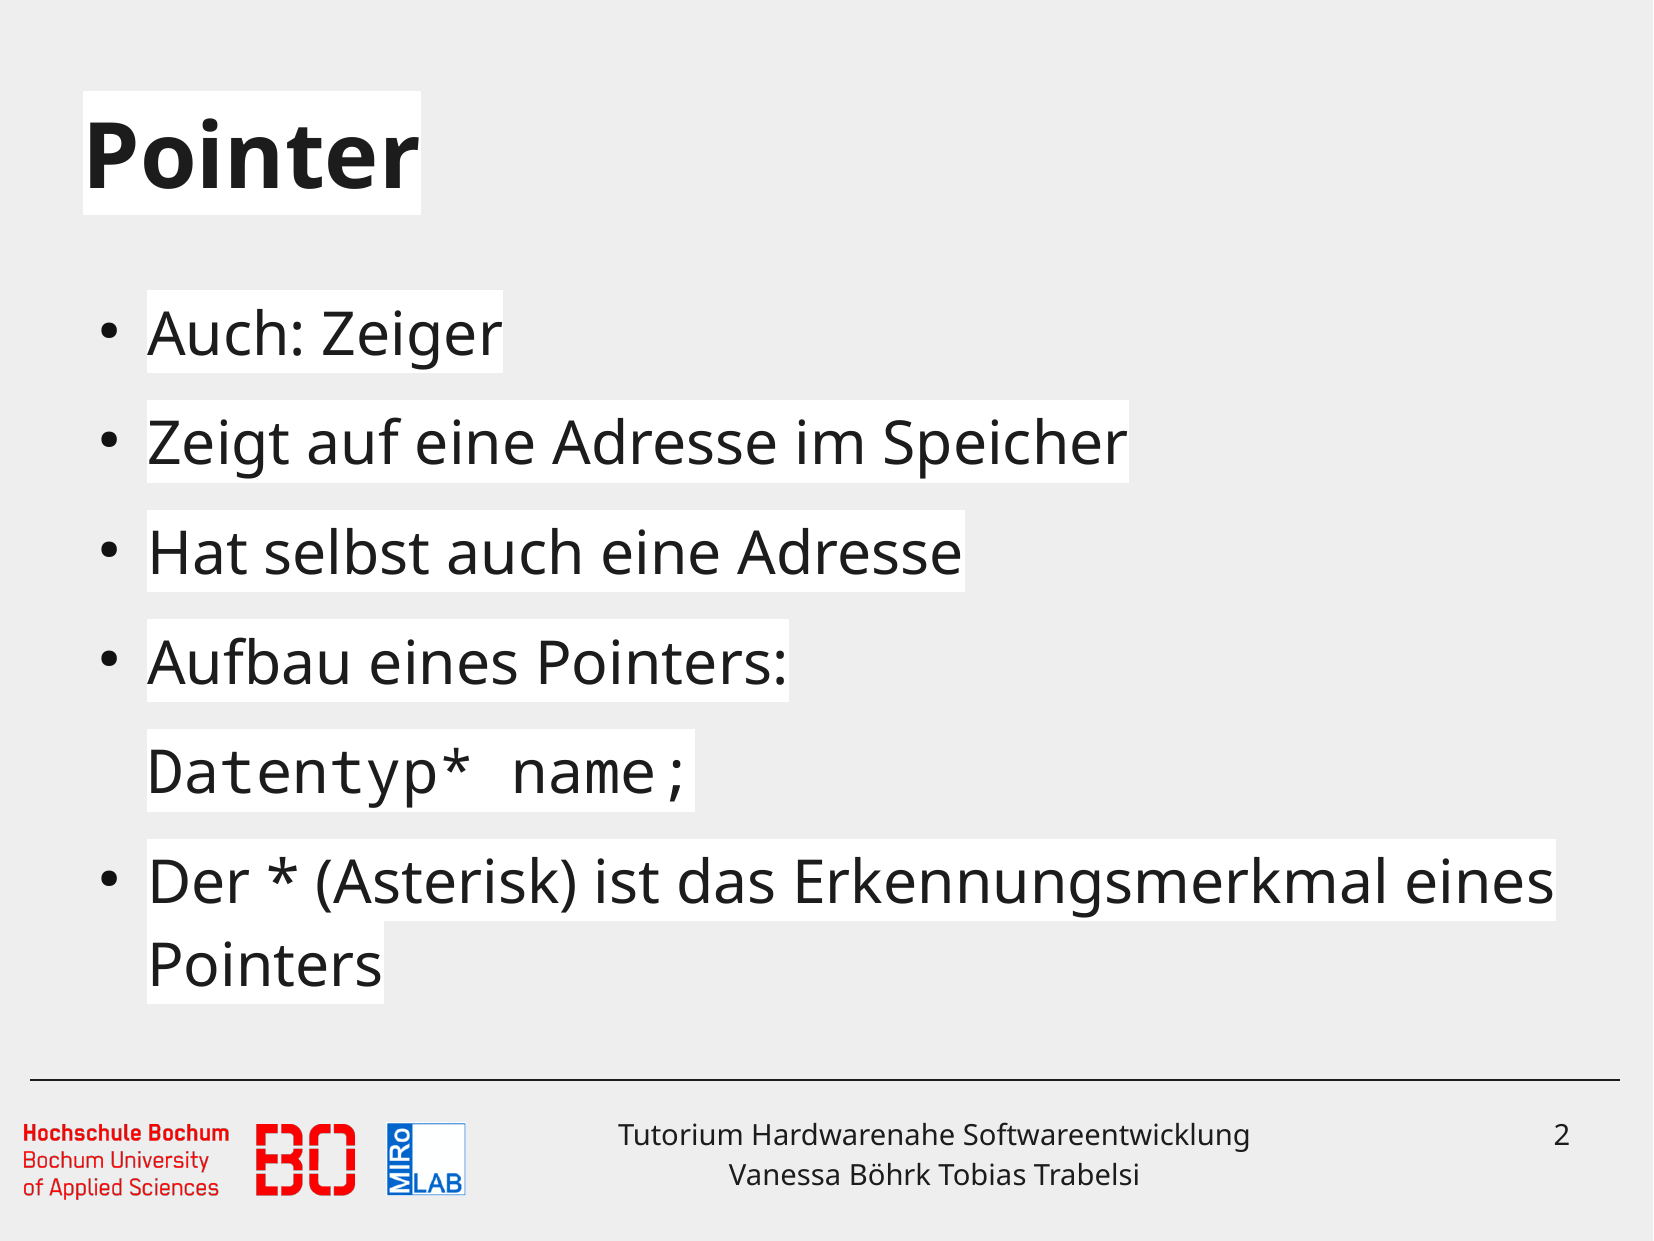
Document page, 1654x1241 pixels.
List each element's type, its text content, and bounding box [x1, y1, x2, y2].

picture [24, 1124, 355, 1200]
list Auch: Zeiger Zeigt auf eine Adresse im Speicher Hat selbst auch eine Adresse Aufbau eines Pointers: Datentyp* name; Der * (Asterisk) ist das Erkennungsmerkmal eines Pointers [82, 290, 1571, 1010]
picture [386, 1122, 466, 1196]
title Pointer [82, 49, 1561, 257]
